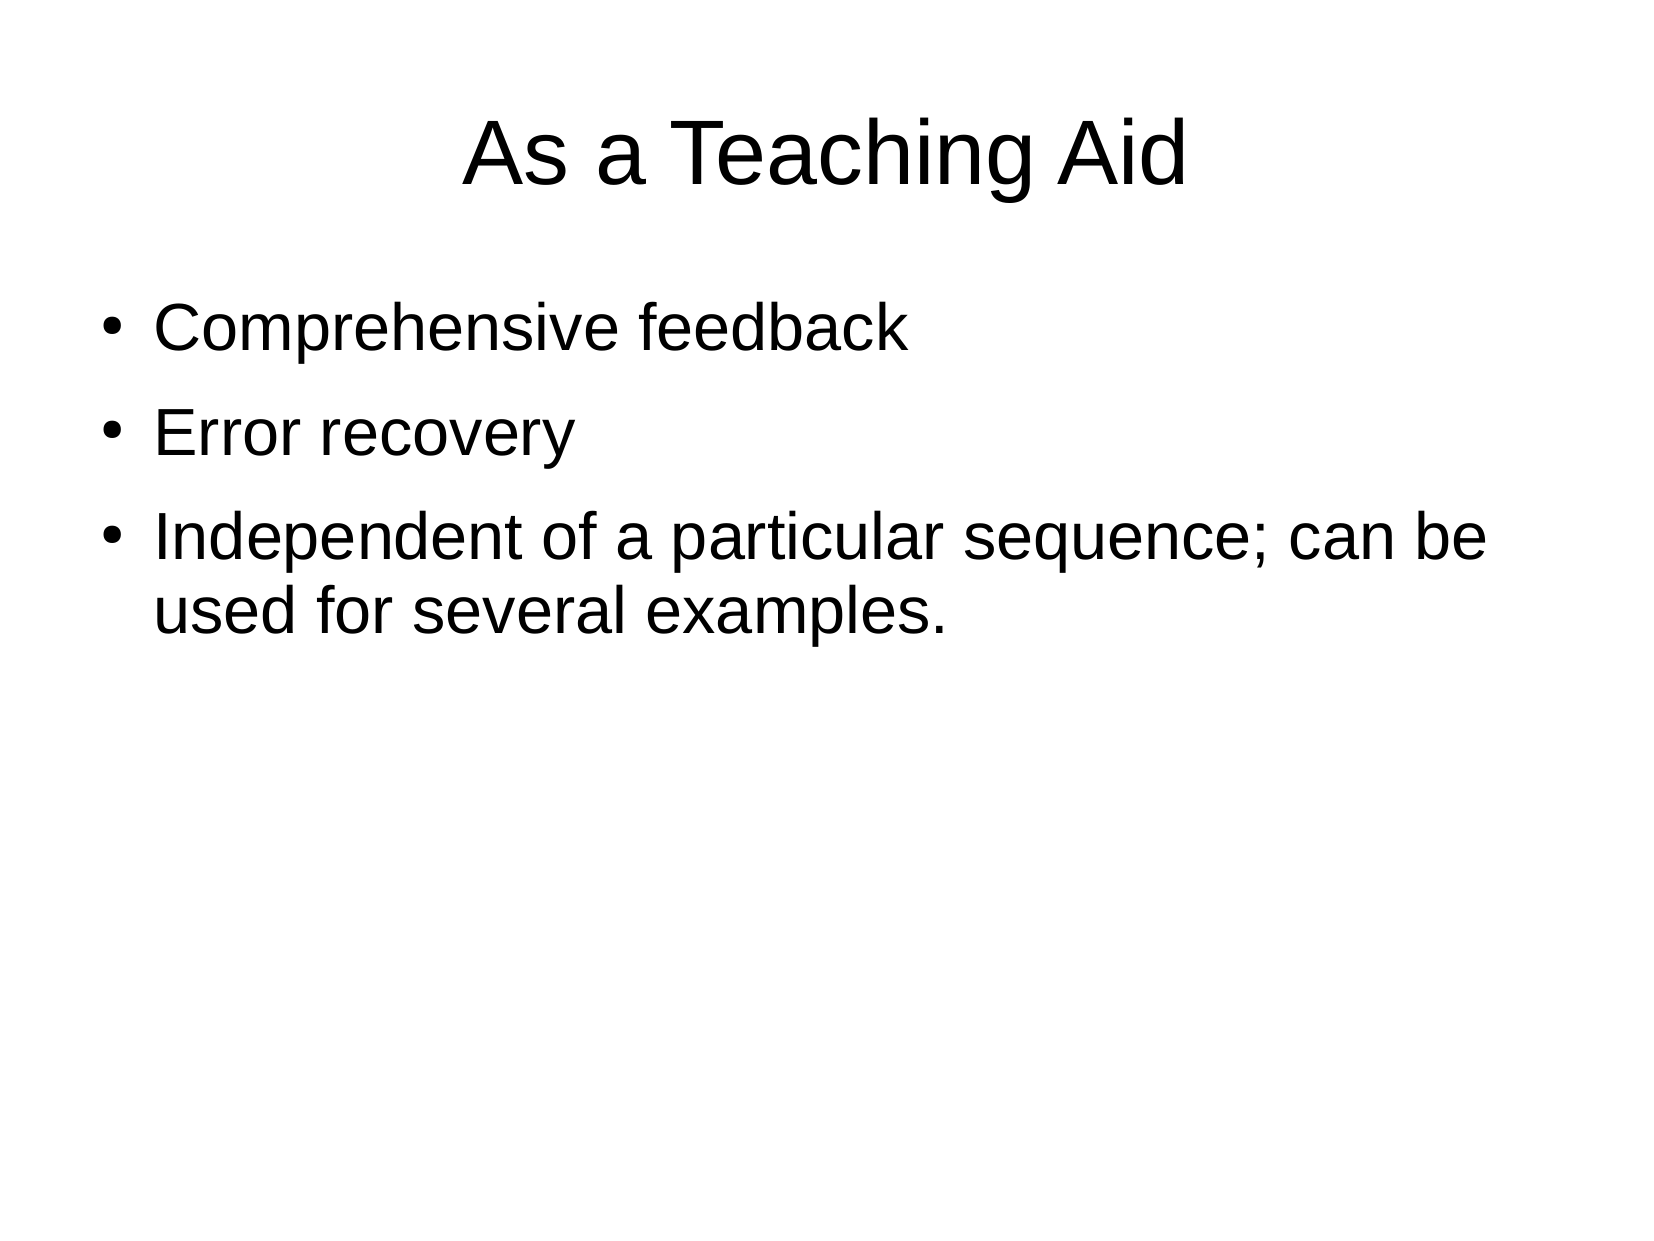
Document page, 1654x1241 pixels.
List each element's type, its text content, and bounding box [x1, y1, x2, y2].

list Comprehensive feedback Error recovery Independent of a particular sequence; can be used for several examples. [82, 290, 1571, 1010]
title As a Teaching Aid [82, 49, 1571, 257]
